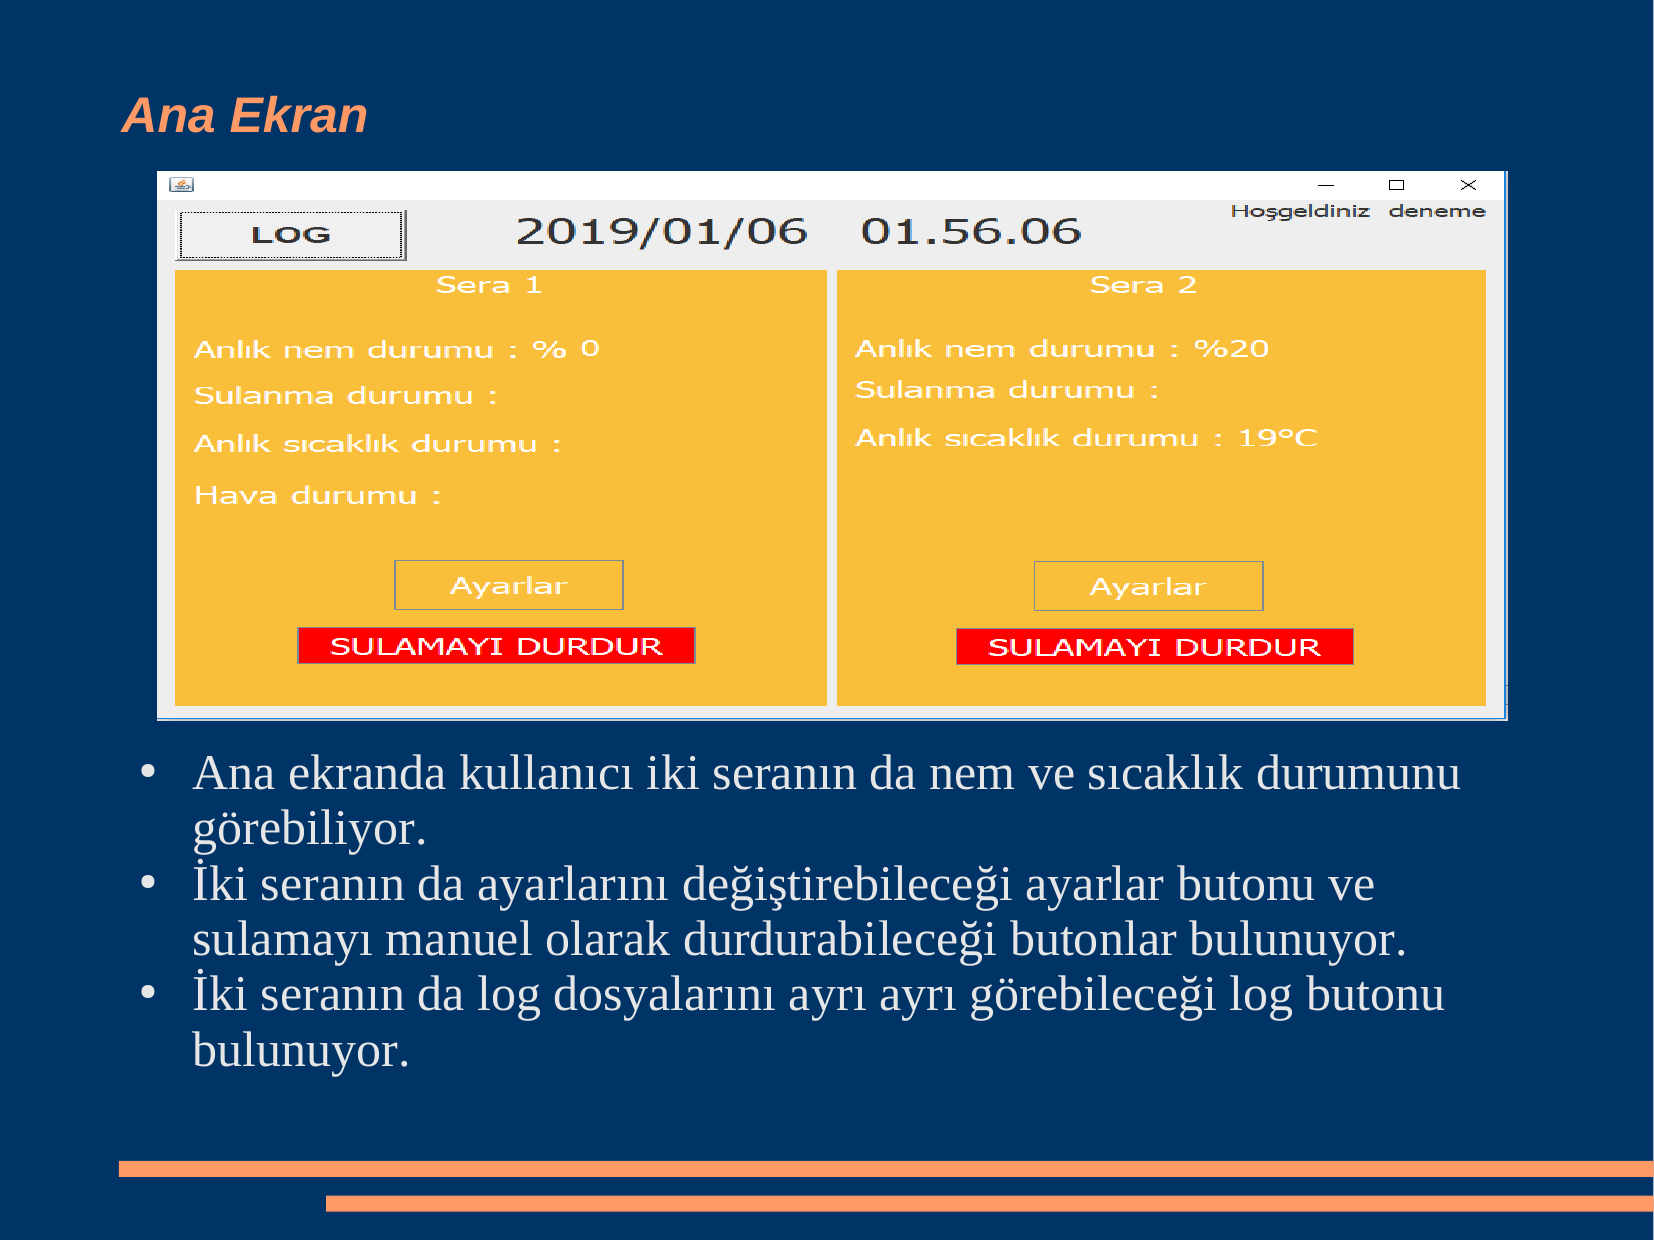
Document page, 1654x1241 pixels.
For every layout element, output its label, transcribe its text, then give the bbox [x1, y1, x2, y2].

picture [157, 171, 1508, 721]
title Ana Ekran [121, 11, 1534, 219]
list Ana ekranda kullanıcı iki seranın da nem ve sıcaklık durumunu görebiliyor. İki seranın da ayarlarını değiştirebileceği ayarlar butonu ve sulamayı manuel olarak durdurabileceği butonlar bulunuyor. İki seranın da log dosyalarını ayrı ayrı görebileceği log butonu bulunuyor. [121, 745, 1561, 1132]
